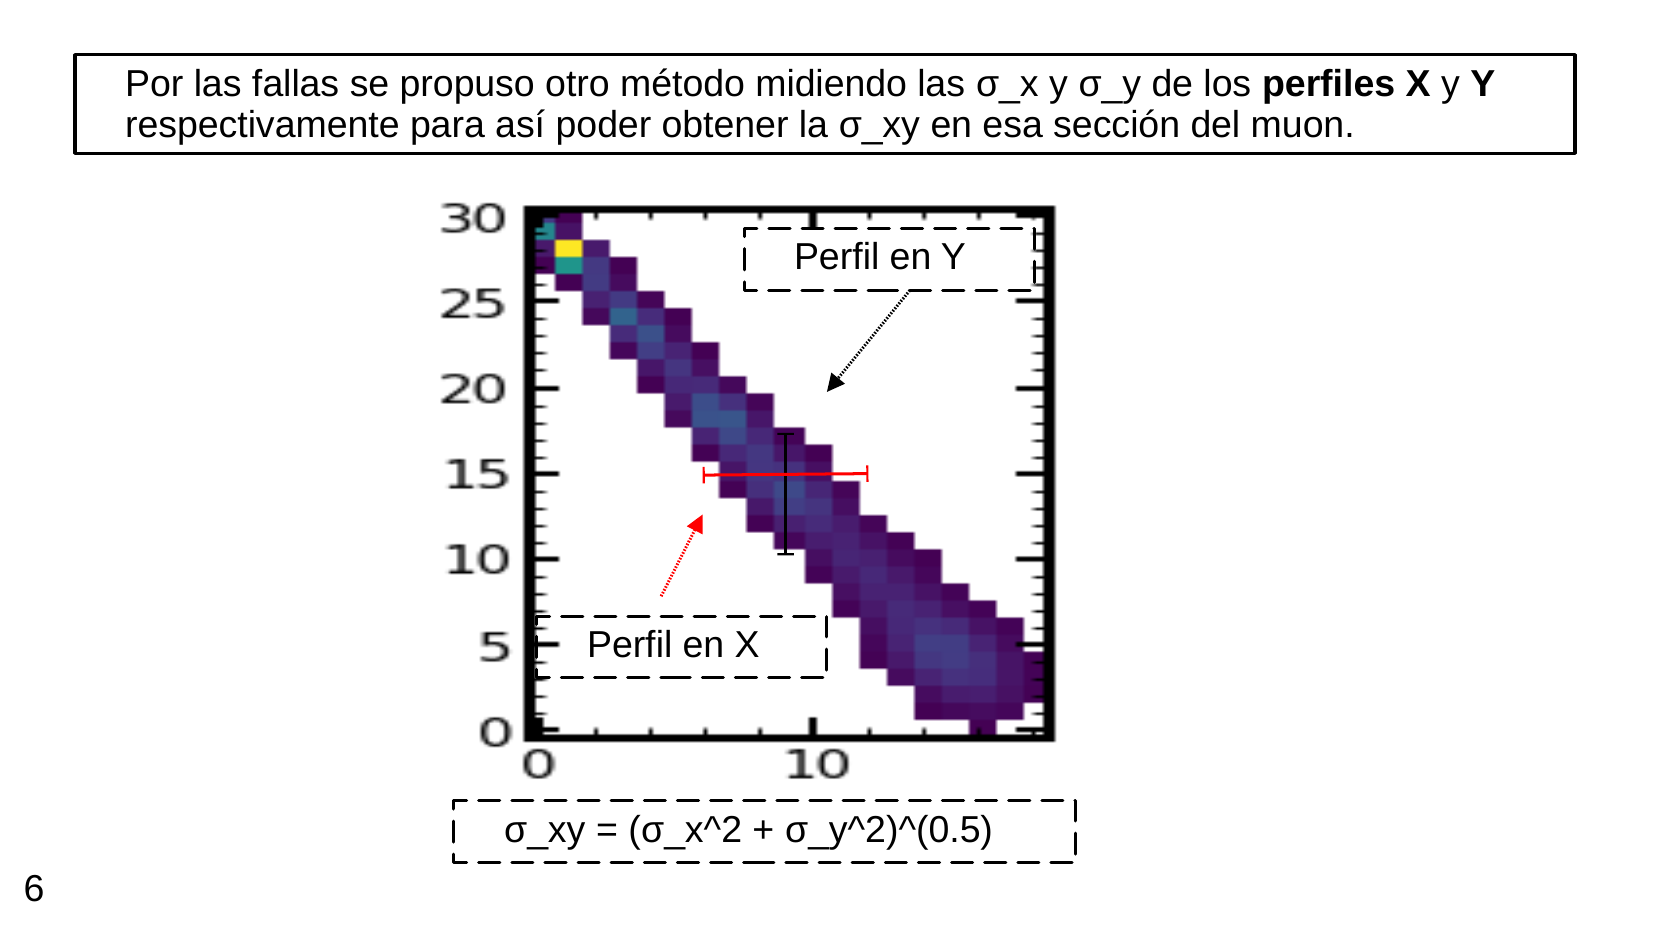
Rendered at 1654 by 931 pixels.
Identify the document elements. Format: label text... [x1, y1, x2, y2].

text_box <number> [8, 860, 638, 931]
text_box σ_xy = (σ_x^2 + σ_y^2)^(0.5) [453, 801, 1076, 863]
picture [412, 187, 1076, 801]
text_box Perfil en X [536, 616, 827, 678]
text_box Por las fallas se propuso otro método midiendo las σ_x y σ_y de los perfiles X y Y respectivamente para así poder obtener la σ_xy en esa sección del muon. [75, 54, 1576, 154]
text_box Perfil en Y [744, 228, 1035, 291]
